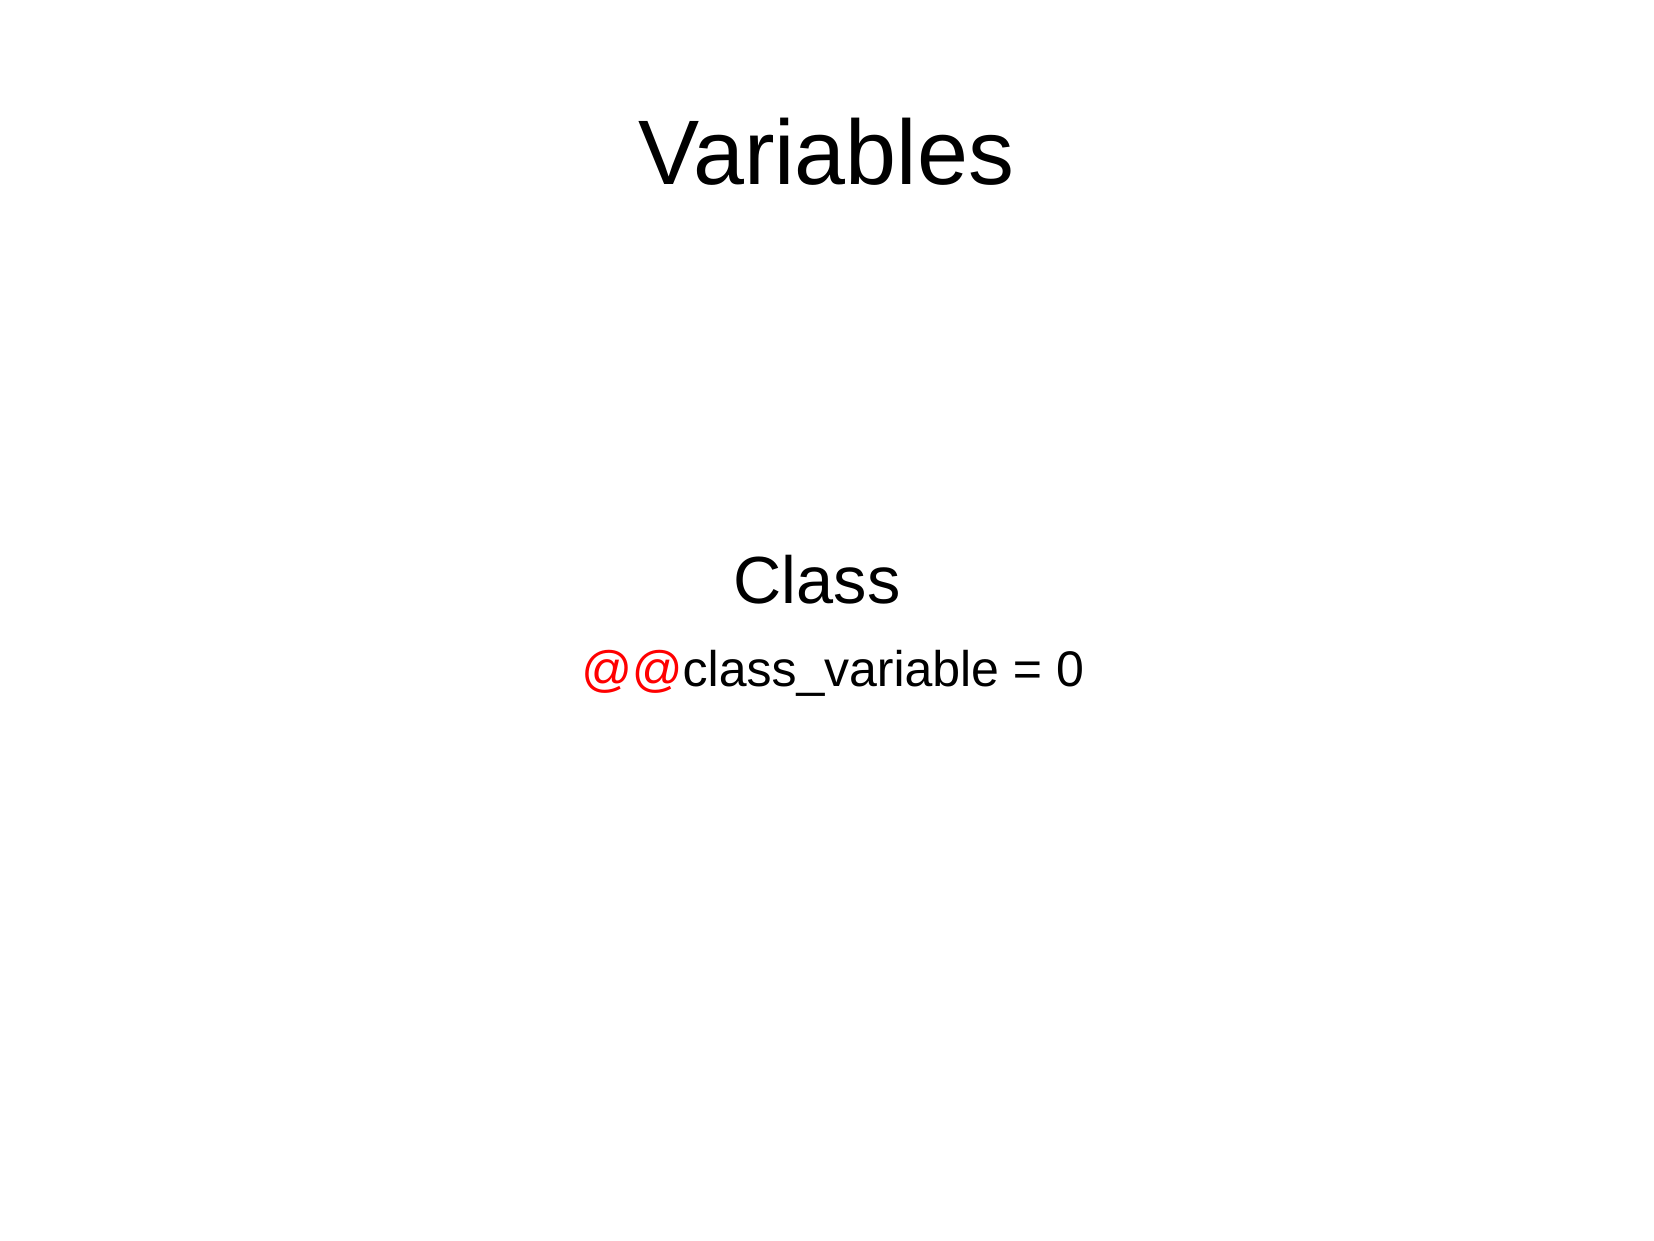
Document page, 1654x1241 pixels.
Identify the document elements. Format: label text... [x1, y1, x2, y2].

list Class @@class_variable = 0 [17, 543, 1506, 726]
title Variables [82, 49, 1571, 257]
